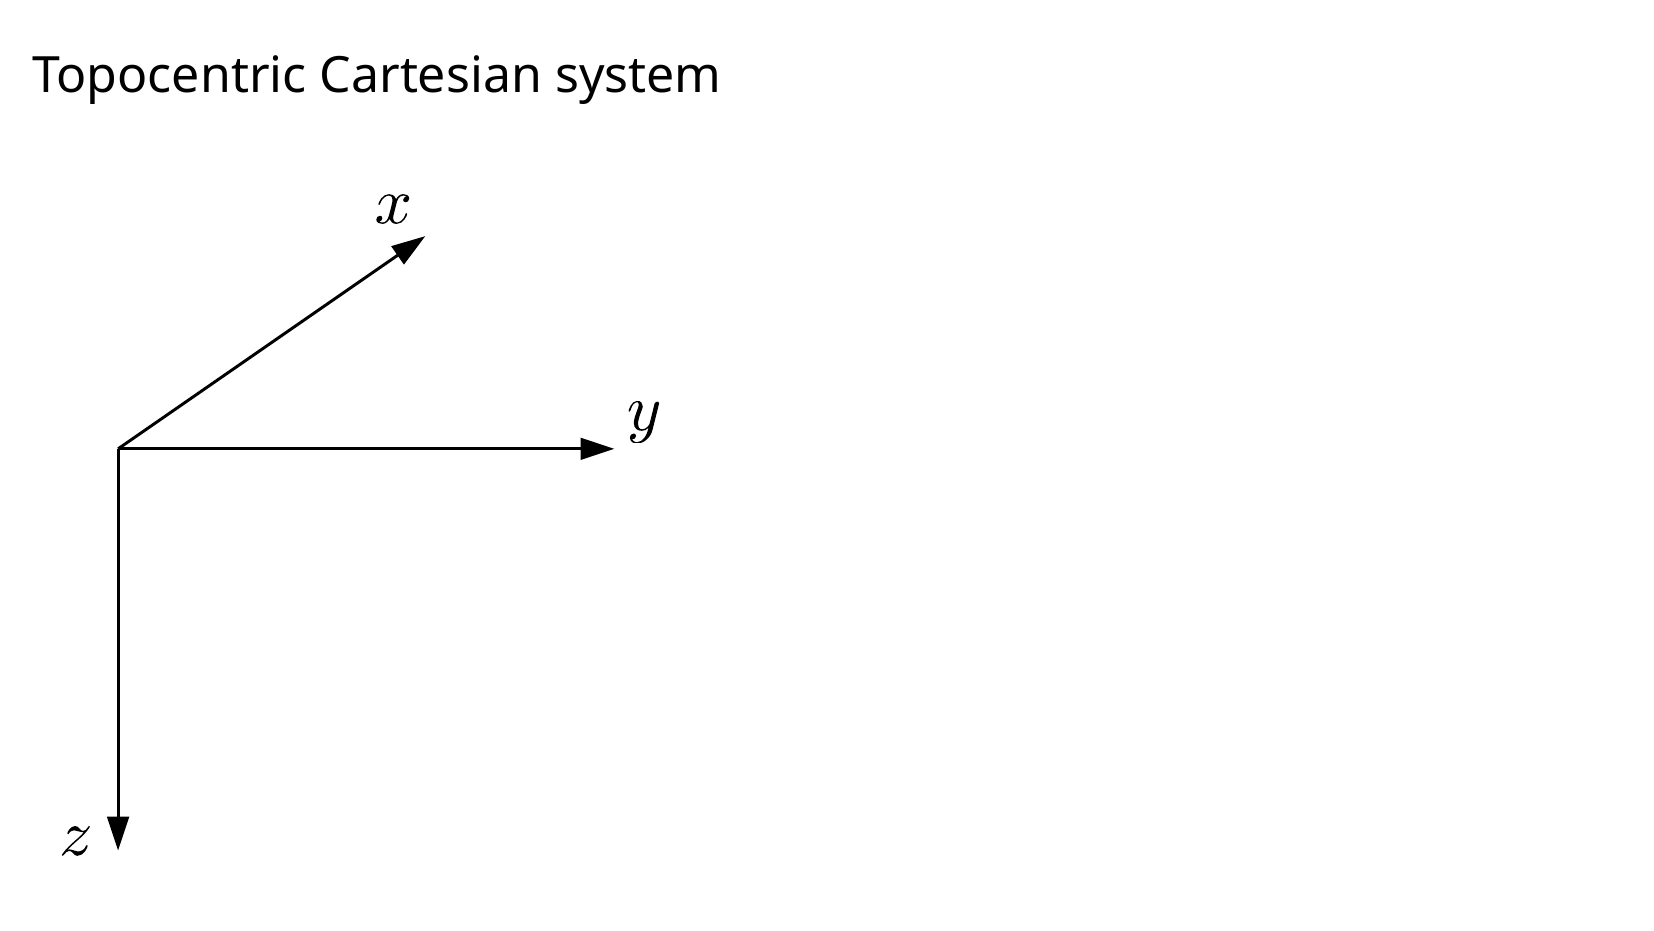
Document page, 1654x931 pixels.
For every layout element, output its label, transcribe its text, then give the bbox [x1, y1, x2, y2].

picture [626, 401, 662, 443]
picture [374, 194, 413, 224]
text_box Topocentric Cartesian system [17, 31, 731, 102]
picture [59, 826, 93, 856]
